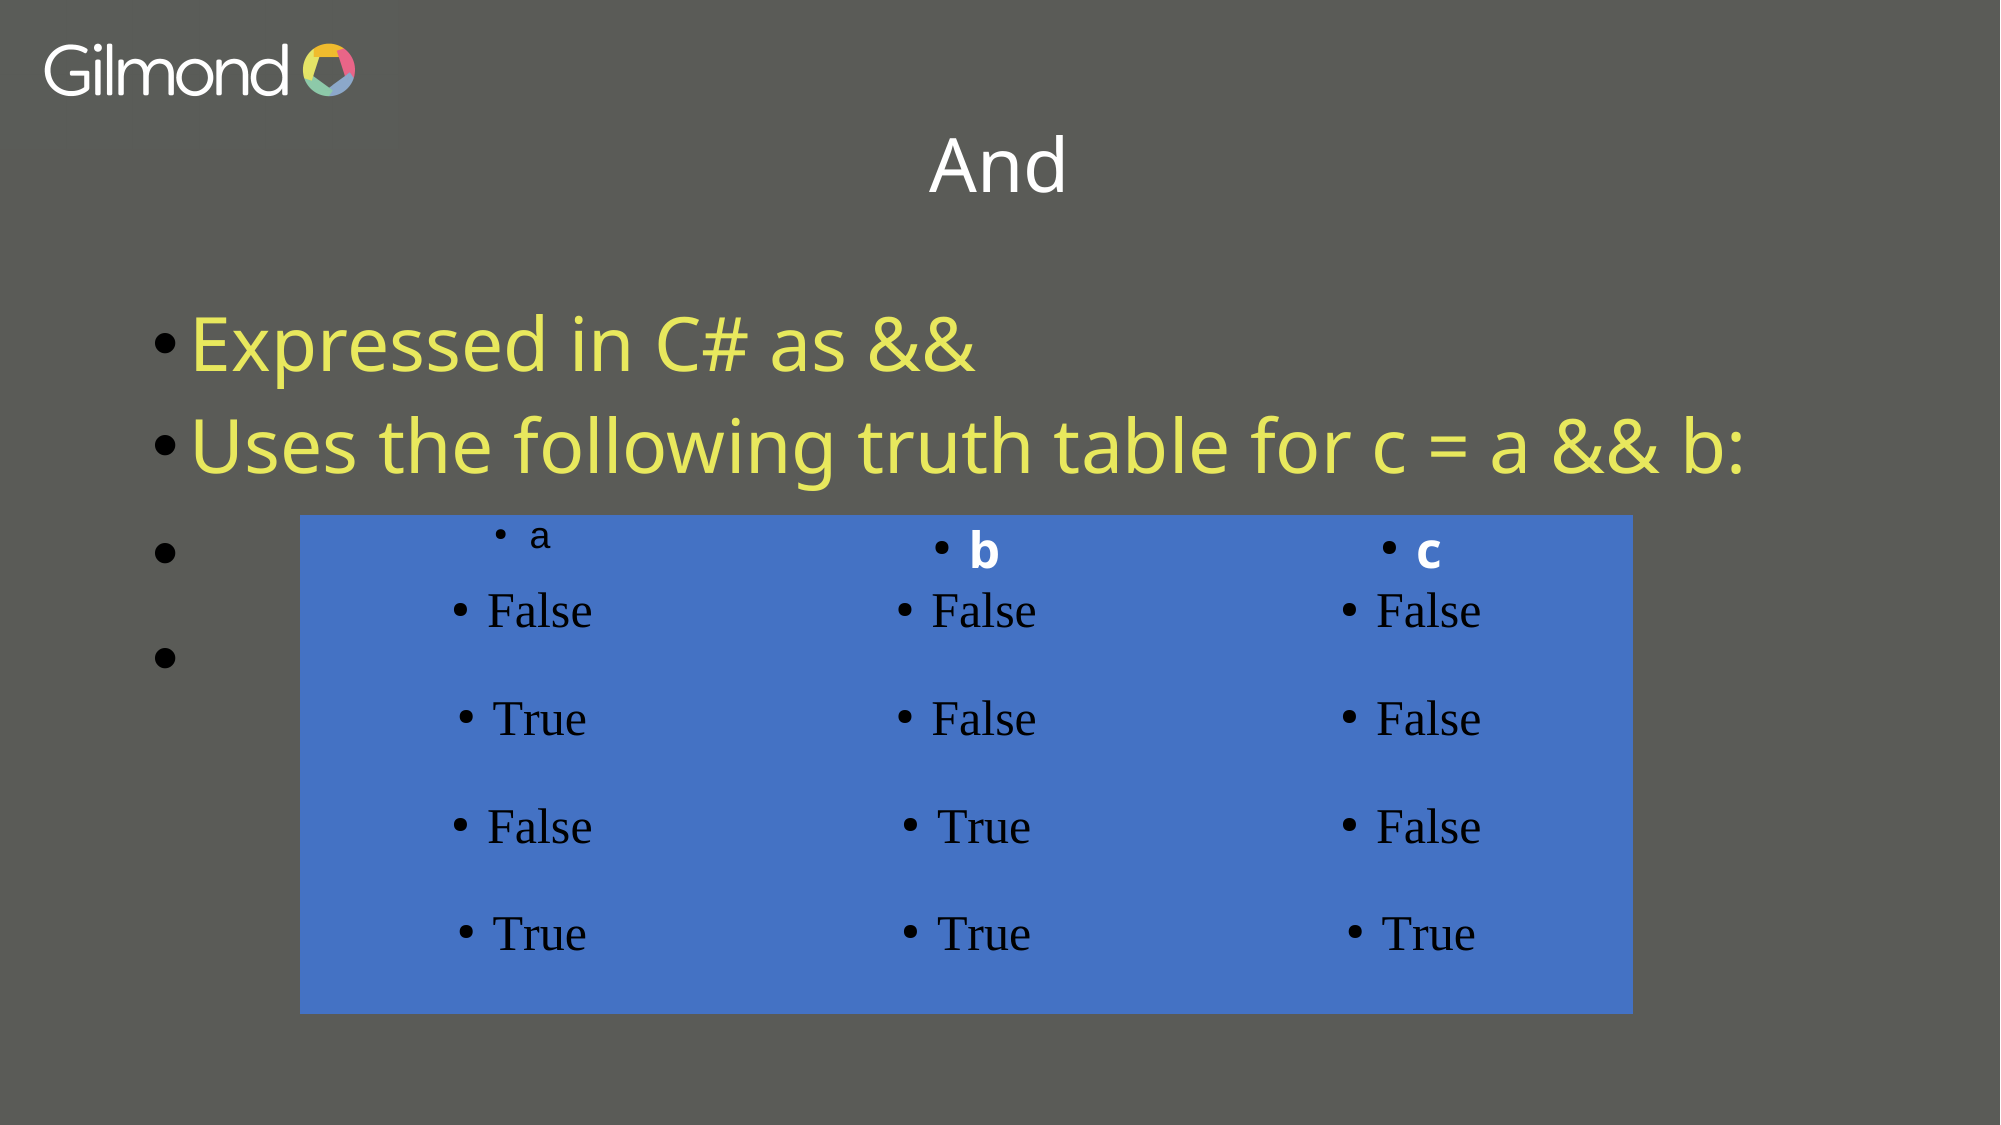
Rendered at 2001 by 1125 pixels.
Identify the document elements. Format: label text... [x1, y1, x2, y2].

table_cell False [1189, 799, 1633, 906]
table_cell False [744, 583, 1189, 691]
table_cell False [300, 583, 744, 691]
table_cell False [744, 691, 1189, 799]
title And [137, 59, 1863, 278]
table_header a [300, 515, 744, 583]
list Expressed in C# as && Uses the following truth table for c = a && b: [137, 299, 1863, 1014]
table_cell True [1189, 906, 1633, 1014]
picture [0, 0, 399, 149]
table_cell False [1189, 691, 1633, 799]
table_cell True [300, 906, 744, 1014]
table_cell True [300, 691, 744, 799]
table_cell False [300, 799, 744, 906]
table_cell True [744, 799, 1189, 906]
table_header b [744, 515, 1189, 583]
table_header c [1189, 515, 1633, 583]
table_cell False [1189, 583, 1633, 691]
table_cell True [744, 906, 1189, 1014]
